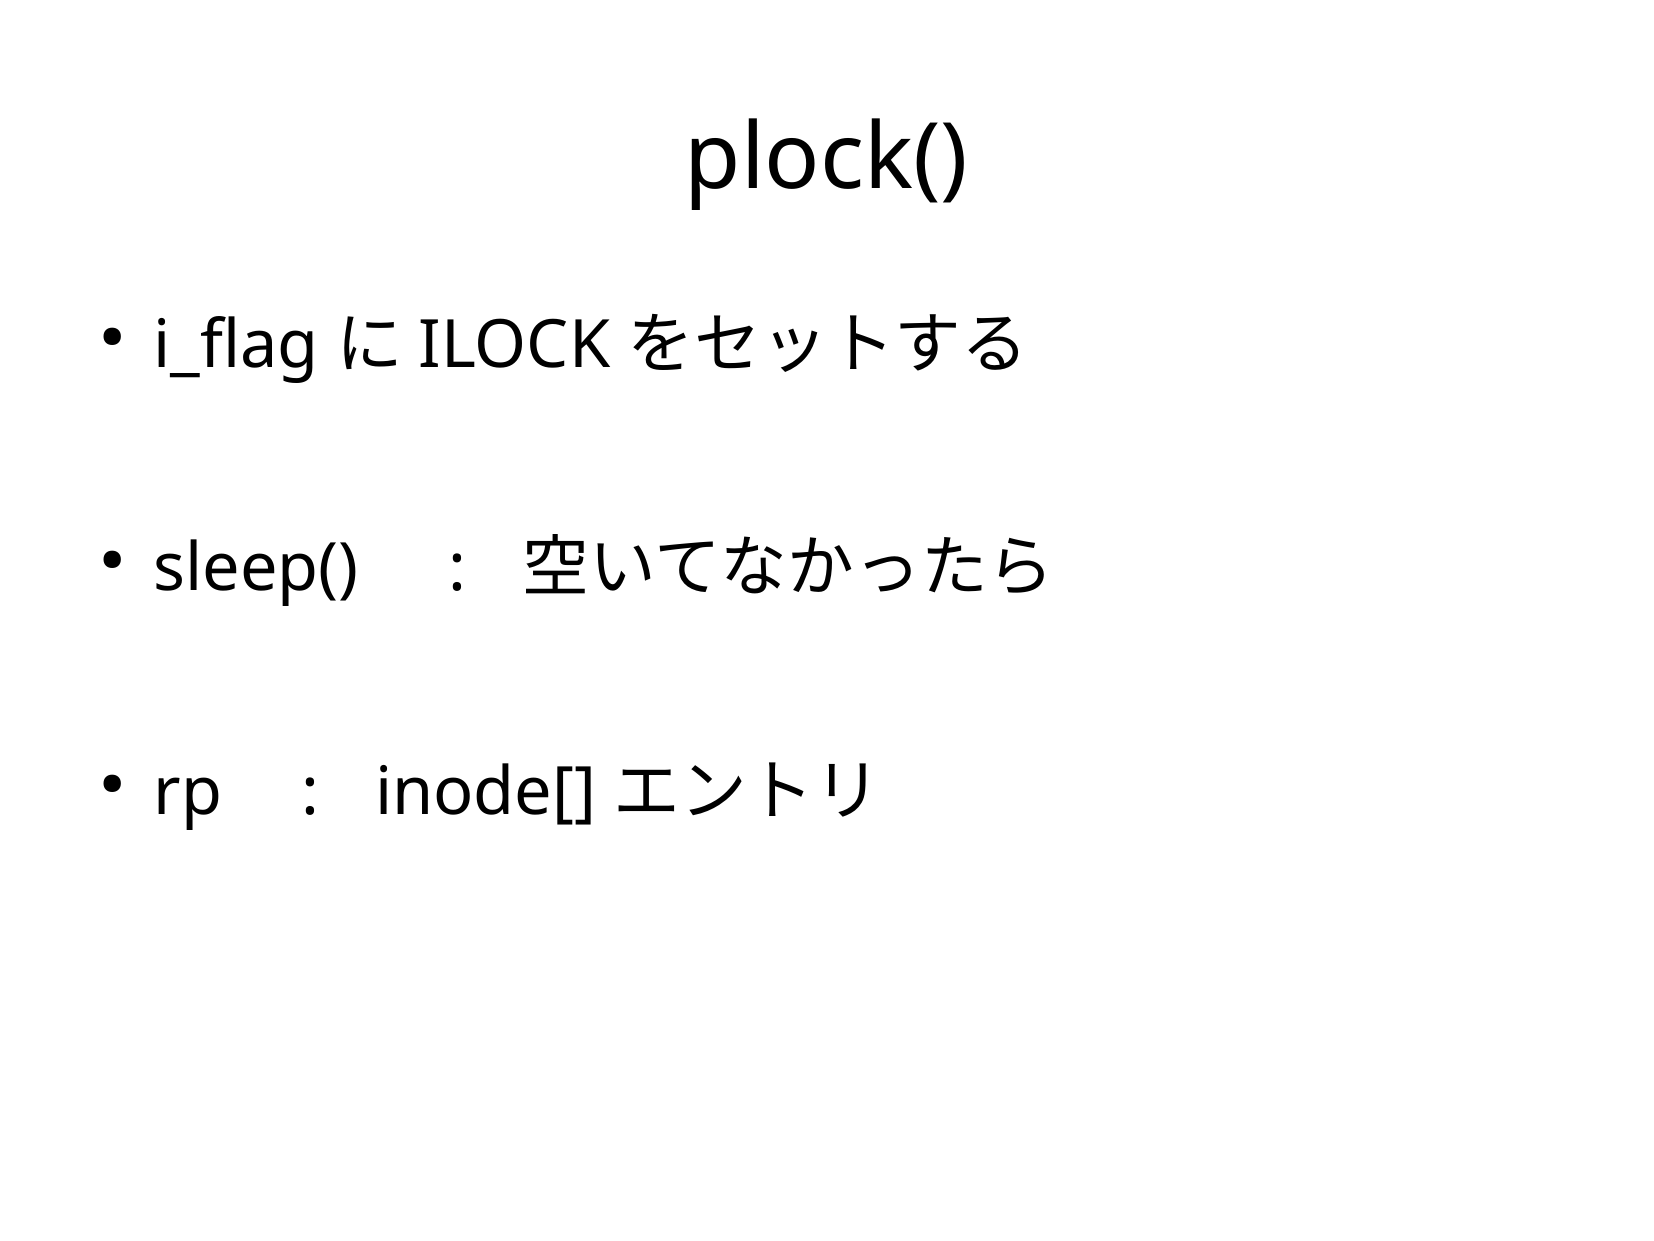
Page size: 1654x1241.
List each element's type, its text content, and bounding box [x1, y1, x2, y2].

title plock() [82, 49, 1571, 257]
list i_flag に ILOCK をセットする sleep() : 空いてなかったら rp : inode[] エントリ [82, 290, 1585, 1170]
